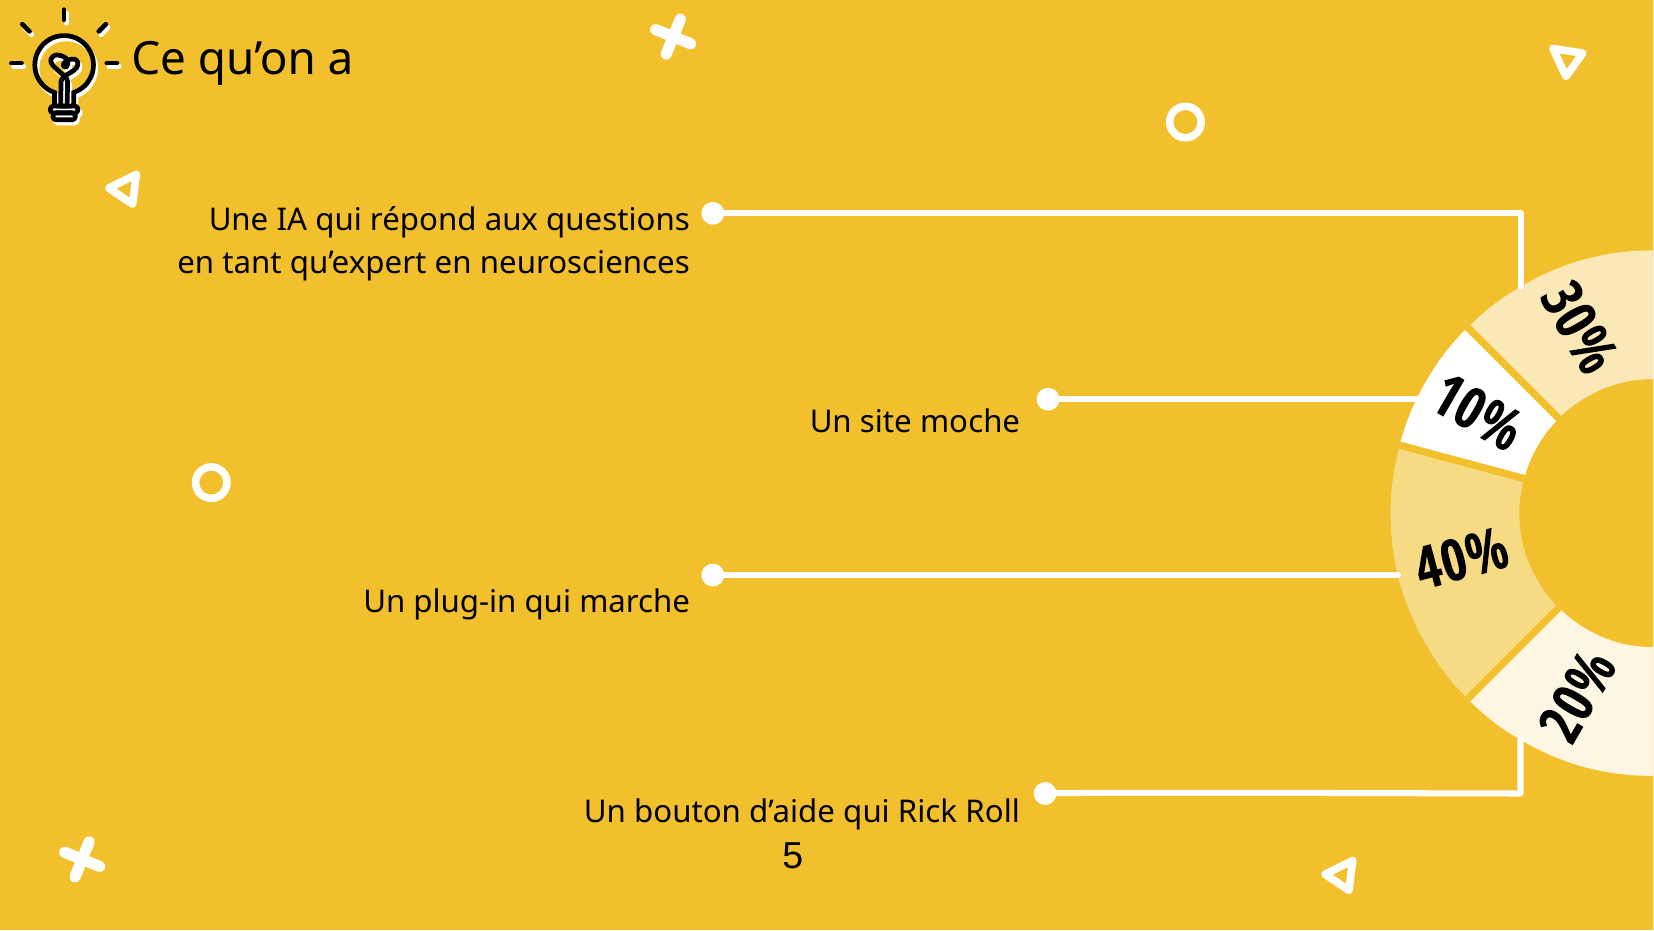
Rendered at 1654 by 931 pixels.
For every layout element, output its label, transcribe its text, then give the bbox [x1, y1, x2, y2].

text_box [1390, 448, 1557, 697]
text_box <numéro> [767, 826, 1300, 884]
text_box Un bouton d’aide qui Rick Roll [465, 747, 1021, 873]
text_box Un plug-in qui marche [135, 537, 691, 663]
text_box [1470, 610, 1654, 776]
text_box [701, 202, 725, 225]
text_box [1036, 387, 1060, 411]
text_box Une IA qui répond aux questions en tant qu’expert en neurosciences [177, 177, 691, 303]
text_box [1400, 329, 1557, 475]
text_box Un site moche [465, 357, 1021, 483]
text_box [701, 563, 725, 587]
text_box [1470, 250, 1654, 416]
text_box [1033, 782, 1057, 805]
title Ce qu’on a [131, 16, 577, 97]
